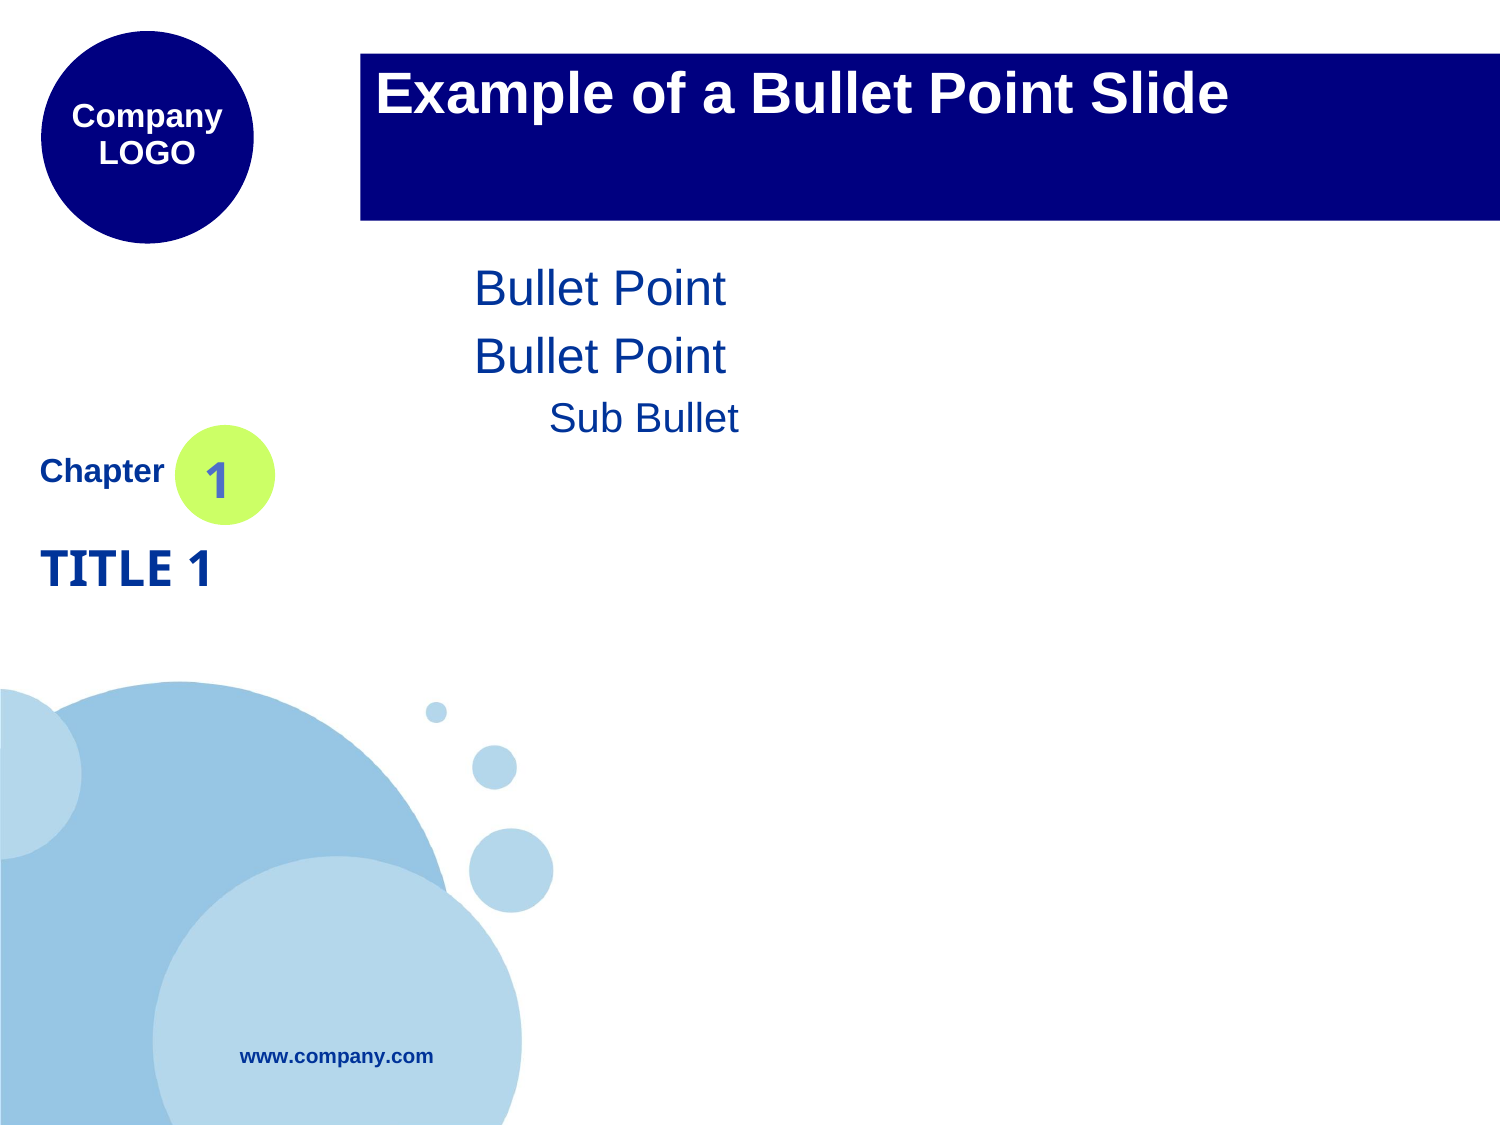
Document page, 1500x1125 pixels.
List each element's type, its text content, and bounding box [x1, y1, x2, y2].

picture [0, 638, 625, 1125]
text_box Chapter [24, 444, 185, 498]
text_box [174, 440, 189, 510]
text_box 1 [189, 437, 248, 522]
title Example of a Bullet Point Slide [360, 53, 1500, 221]
text_box [192, 424, 276, 520]
list Bullet Point Bullet Point Sub Bullet [459, 252, 1471, 915]
text_box TITLE 1 [24, 524, 413, 609]
